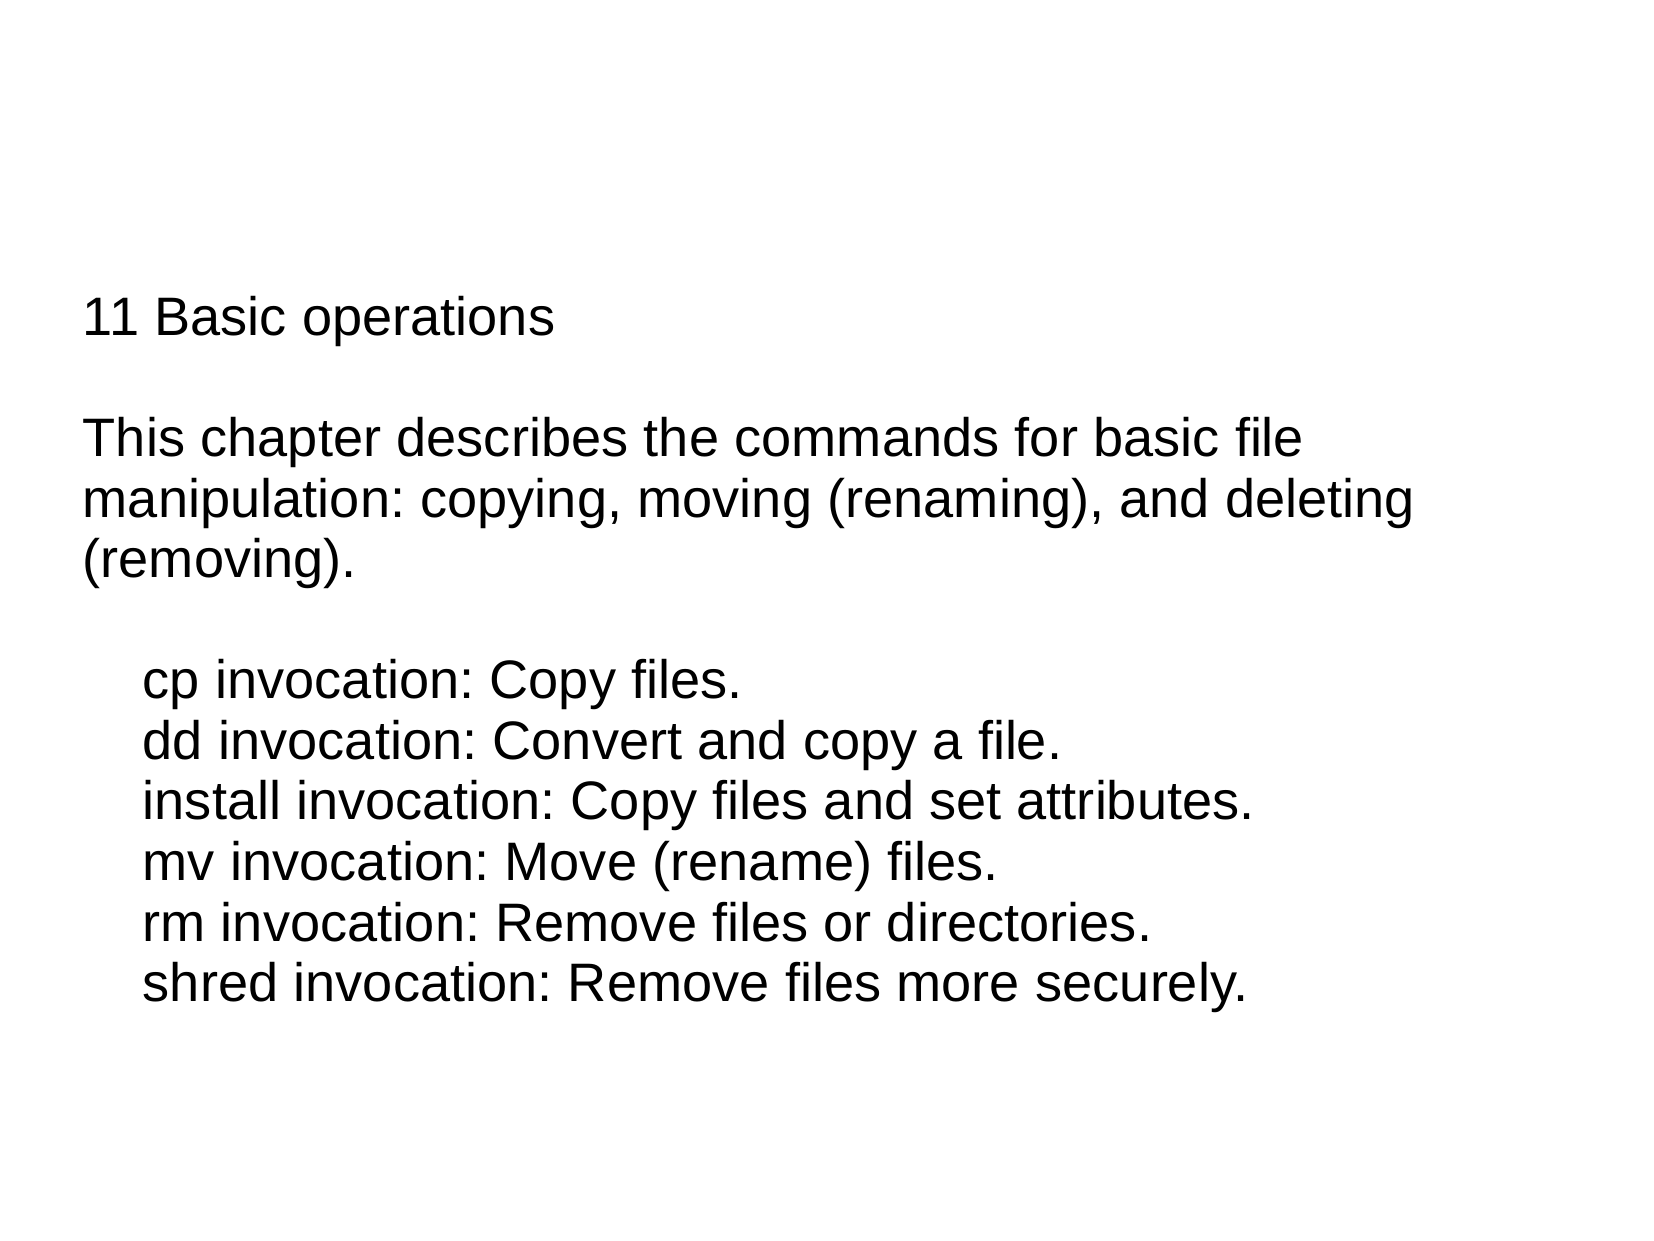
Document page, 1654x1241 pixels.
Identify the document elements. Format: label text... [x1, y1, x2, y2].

text_box [825, 641, 1654, 1241]
text_box 11 Basic operations This chapter describes the commands for basic file manipulation: copying, moving (renaming), and deleting (removing). cp invocation: Copy files. dd invocation: Convert and copy a file. install invocation: Copy files and set attributes. mv invocation: Move (rename) files. rm invocation: Remove files or directories. shred invocation: Remove files more securely. [82, 286, 1538, 1014]
